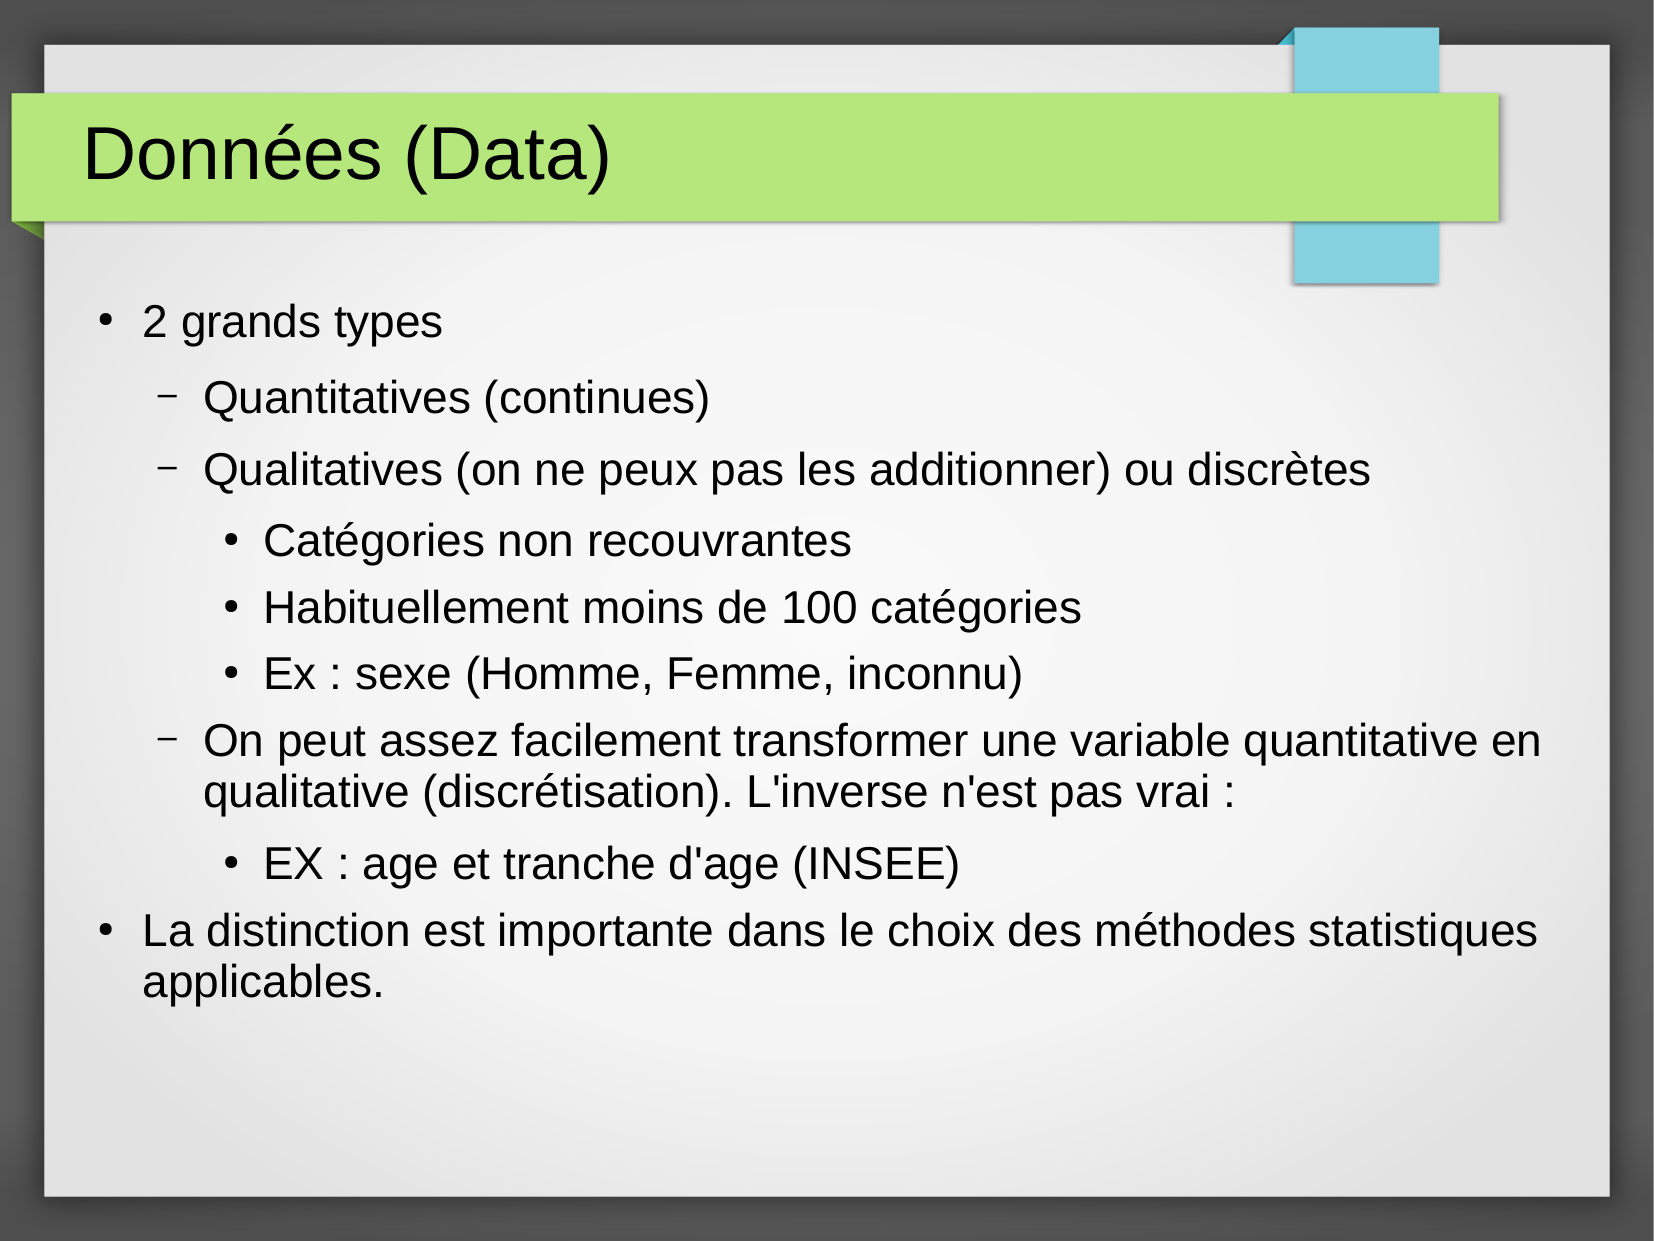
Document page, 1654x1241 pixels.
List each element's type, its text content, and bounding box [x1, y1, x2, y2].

list 2 grands types Quantitatives (continues) Qualitatives (on ne peux pas les additionner) ou discrètes Catégories non recouvrantes Habituellement moins de 100 catégories Ex : sexe (Homme, Femme, inconnu) On peut assez facilement transformer une variable quantitative en qualitative (discrétisation). L'inverse n'est pas vrai : EX : age et tranche d'age (INSEE) La distinction est importante dans le choix des méthodes statistiques applicables. [82, 295, 1571, 1015]
title Données (Data) [82, 94, 1264, 213]
picture [0, 0, 1654, 1241]
